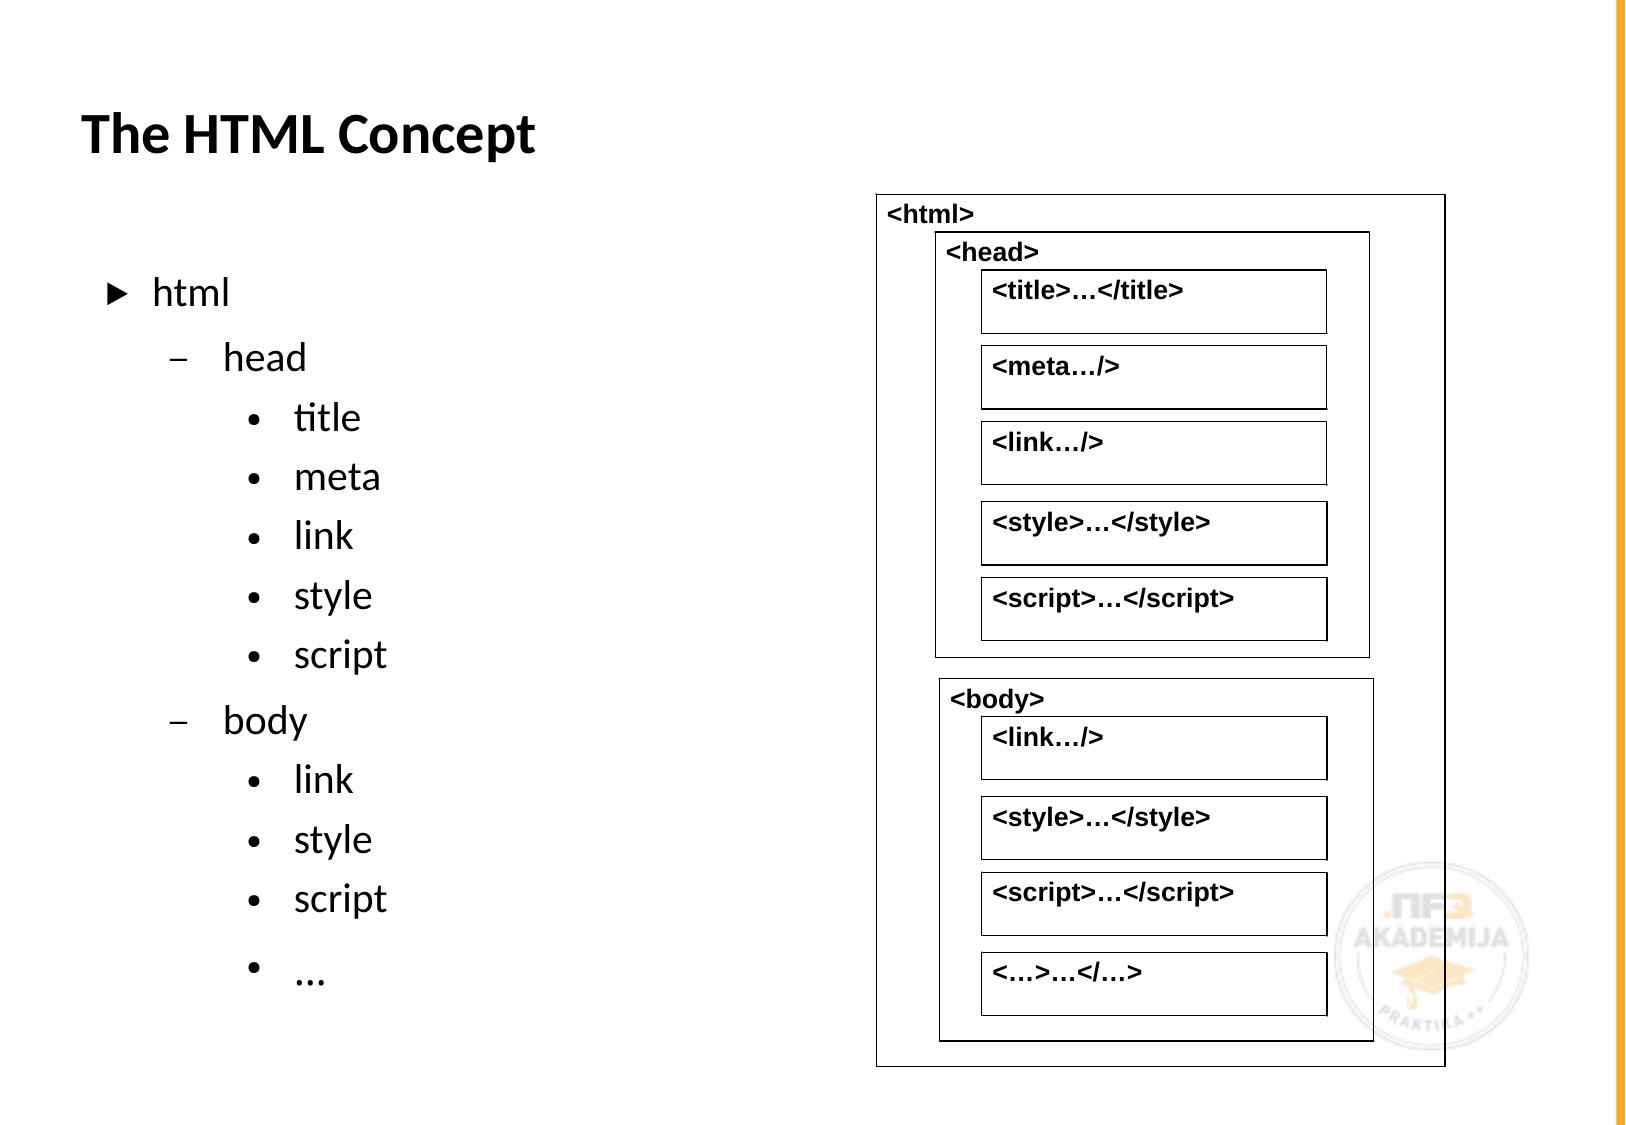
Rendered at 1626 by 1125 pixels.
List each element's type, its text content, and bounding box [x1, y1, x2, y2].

list html head title meta link style script body link style script … [81, 262, 795, 1005]
title The HTML Concept [81, 45, 1544, 233]
picture [0, 0, 1626, 1125]
